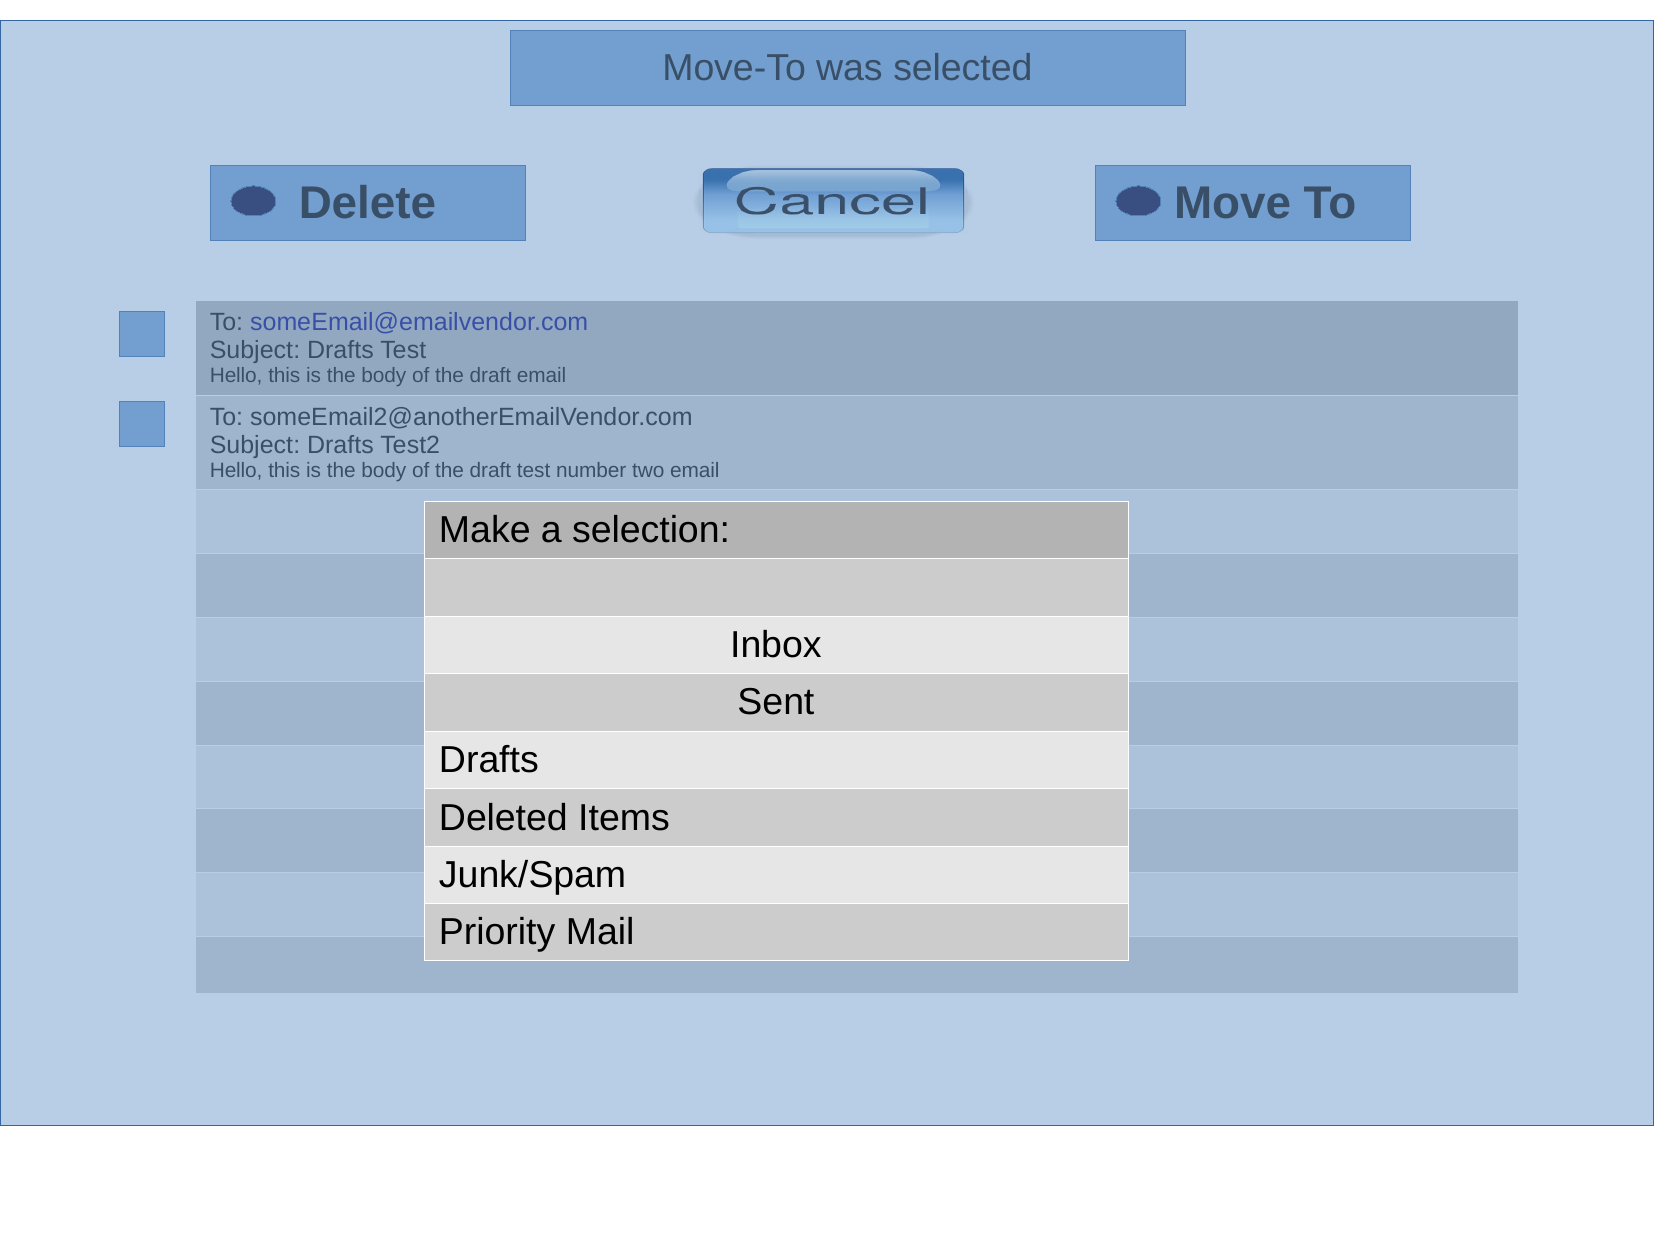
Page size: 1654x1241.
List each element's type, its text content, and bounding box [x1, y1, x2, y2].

table_cell Inbox [425, 617, 1128, 673]
table_cell Sent [425, 674, 1128, 731]
table_cell Deleted Items [425, 789, 1128, 846]
table_cell Drafts [425, 732, 1128, 788]
table_header Make a selection: [425, 502, 1128, 558]
table_cell Priority Mail [425, 904, 1128, 960]
table_cell [425, 559, 1128, 616]
table_cell Junk/Spam [425, 847, 1128, 903]
text_box [0, 20, 1654, 1126]
